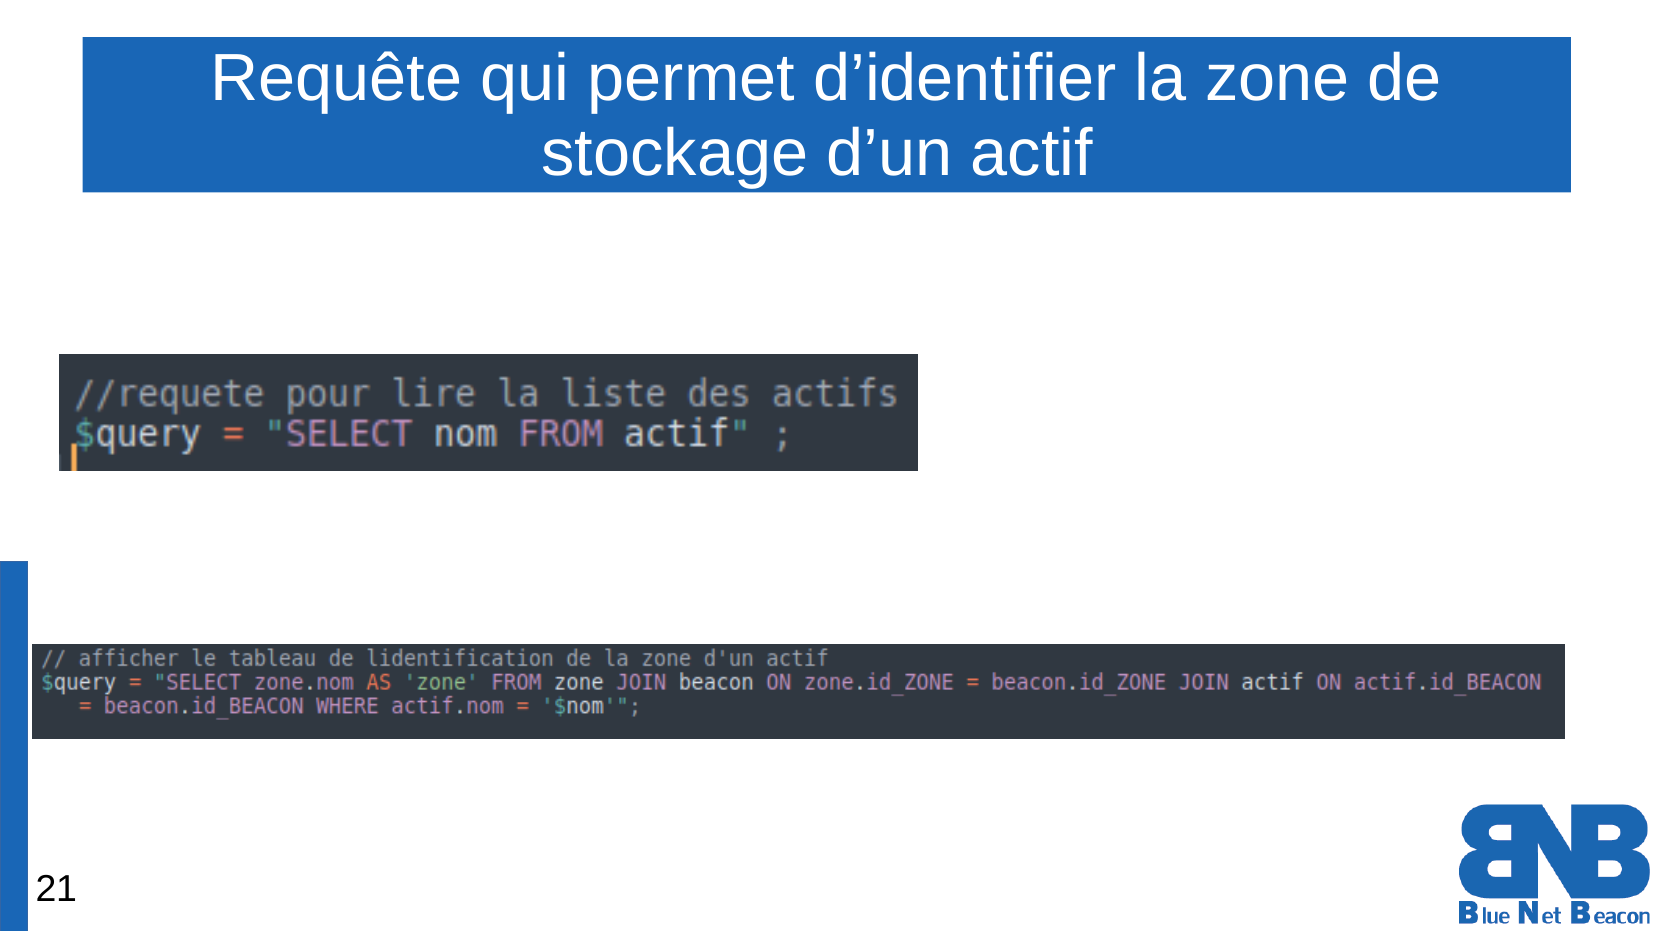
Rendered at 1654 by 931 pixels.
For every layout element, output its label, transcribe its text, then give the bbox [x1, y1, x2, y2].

picture [32, 644, 1565, 739]
title Requête qui permet d’identifier la zone de stockage d’un actif [82, 37, 1571, 193]
text_box [0, 561, 28, 931]
text_box <numéro> [20, 860, 650, 931]
picture [59, 354, 918, 471]
picture [1459, 797, 1650, 930]
